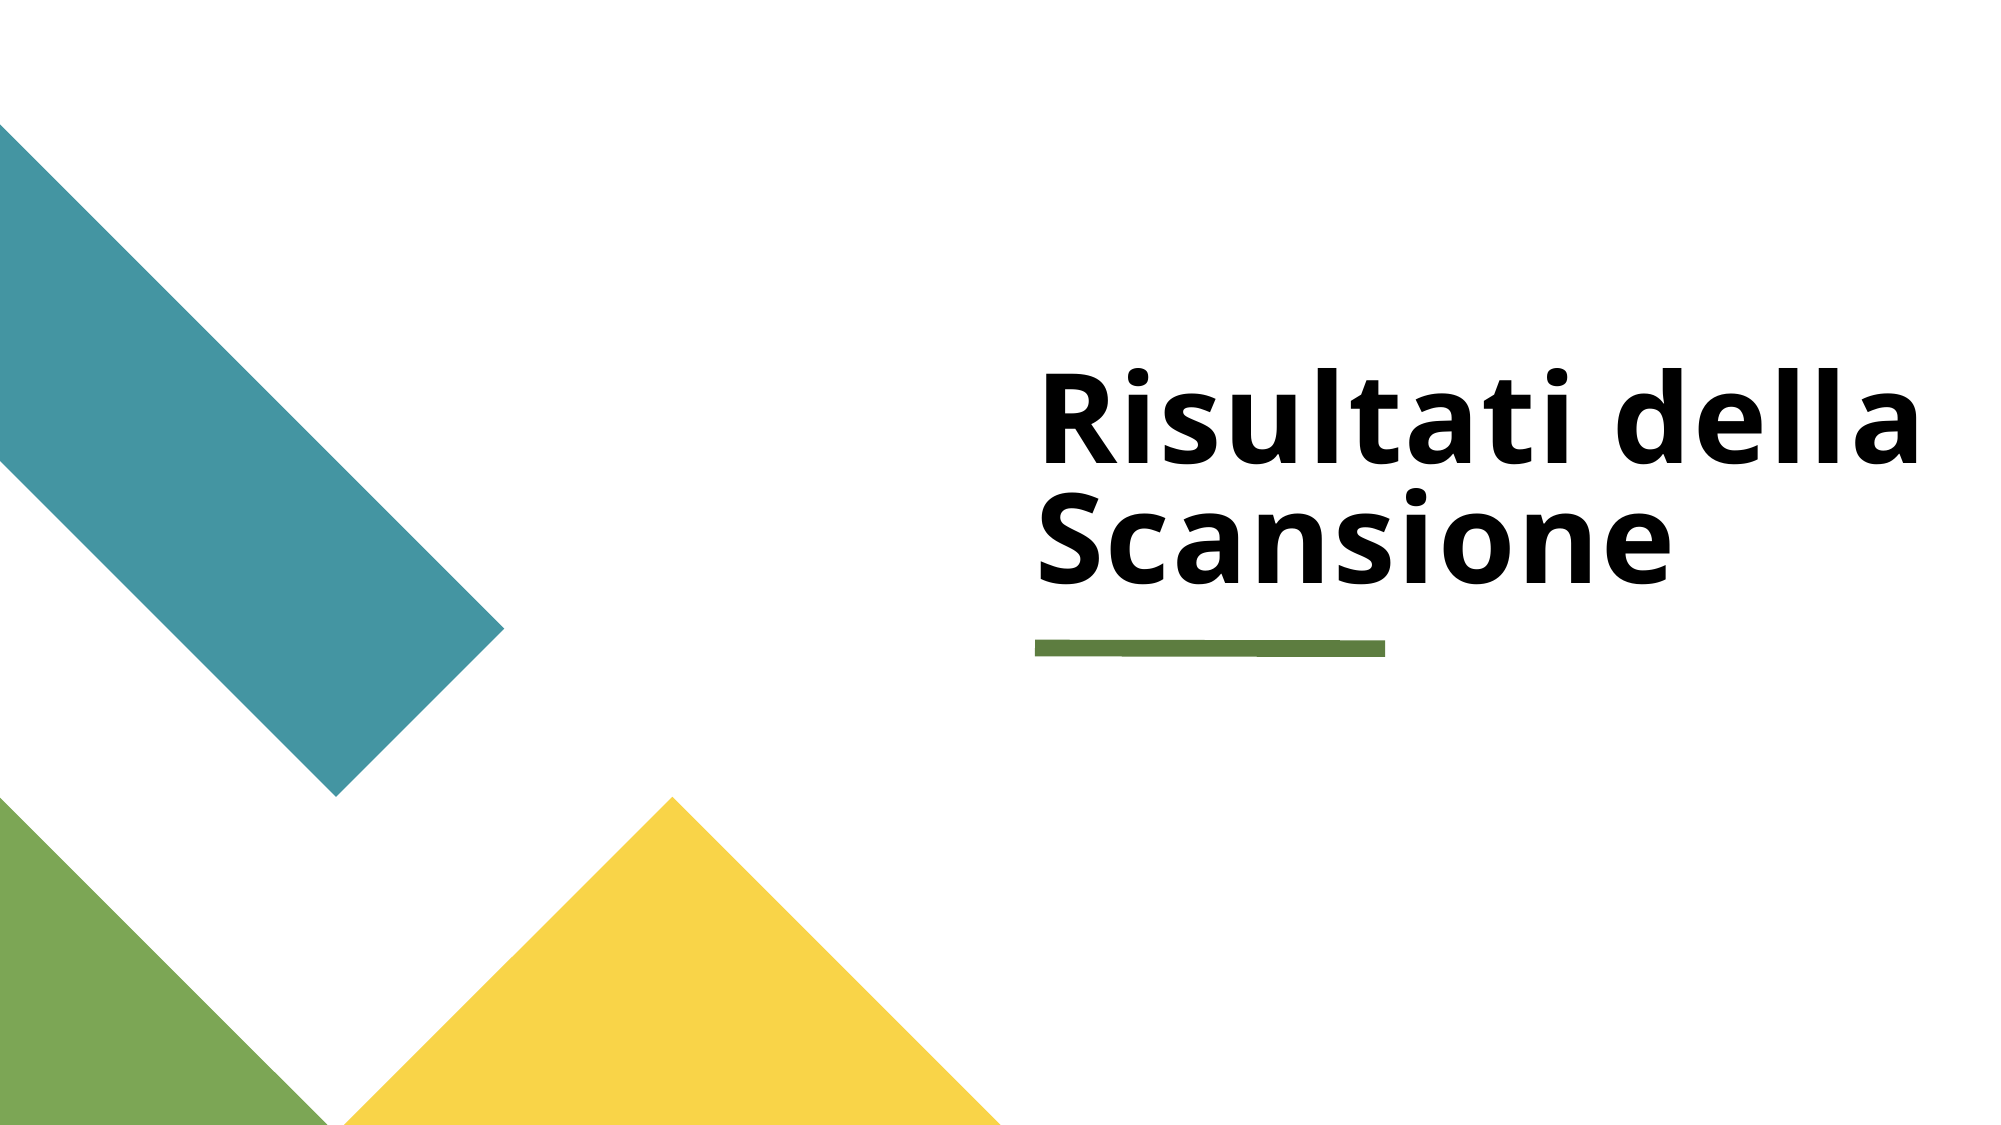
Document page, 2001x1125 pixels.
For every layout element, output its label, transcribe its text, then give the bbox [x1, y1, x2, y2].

title Risultati della Scansione [1035, 67, 1936, 608]
